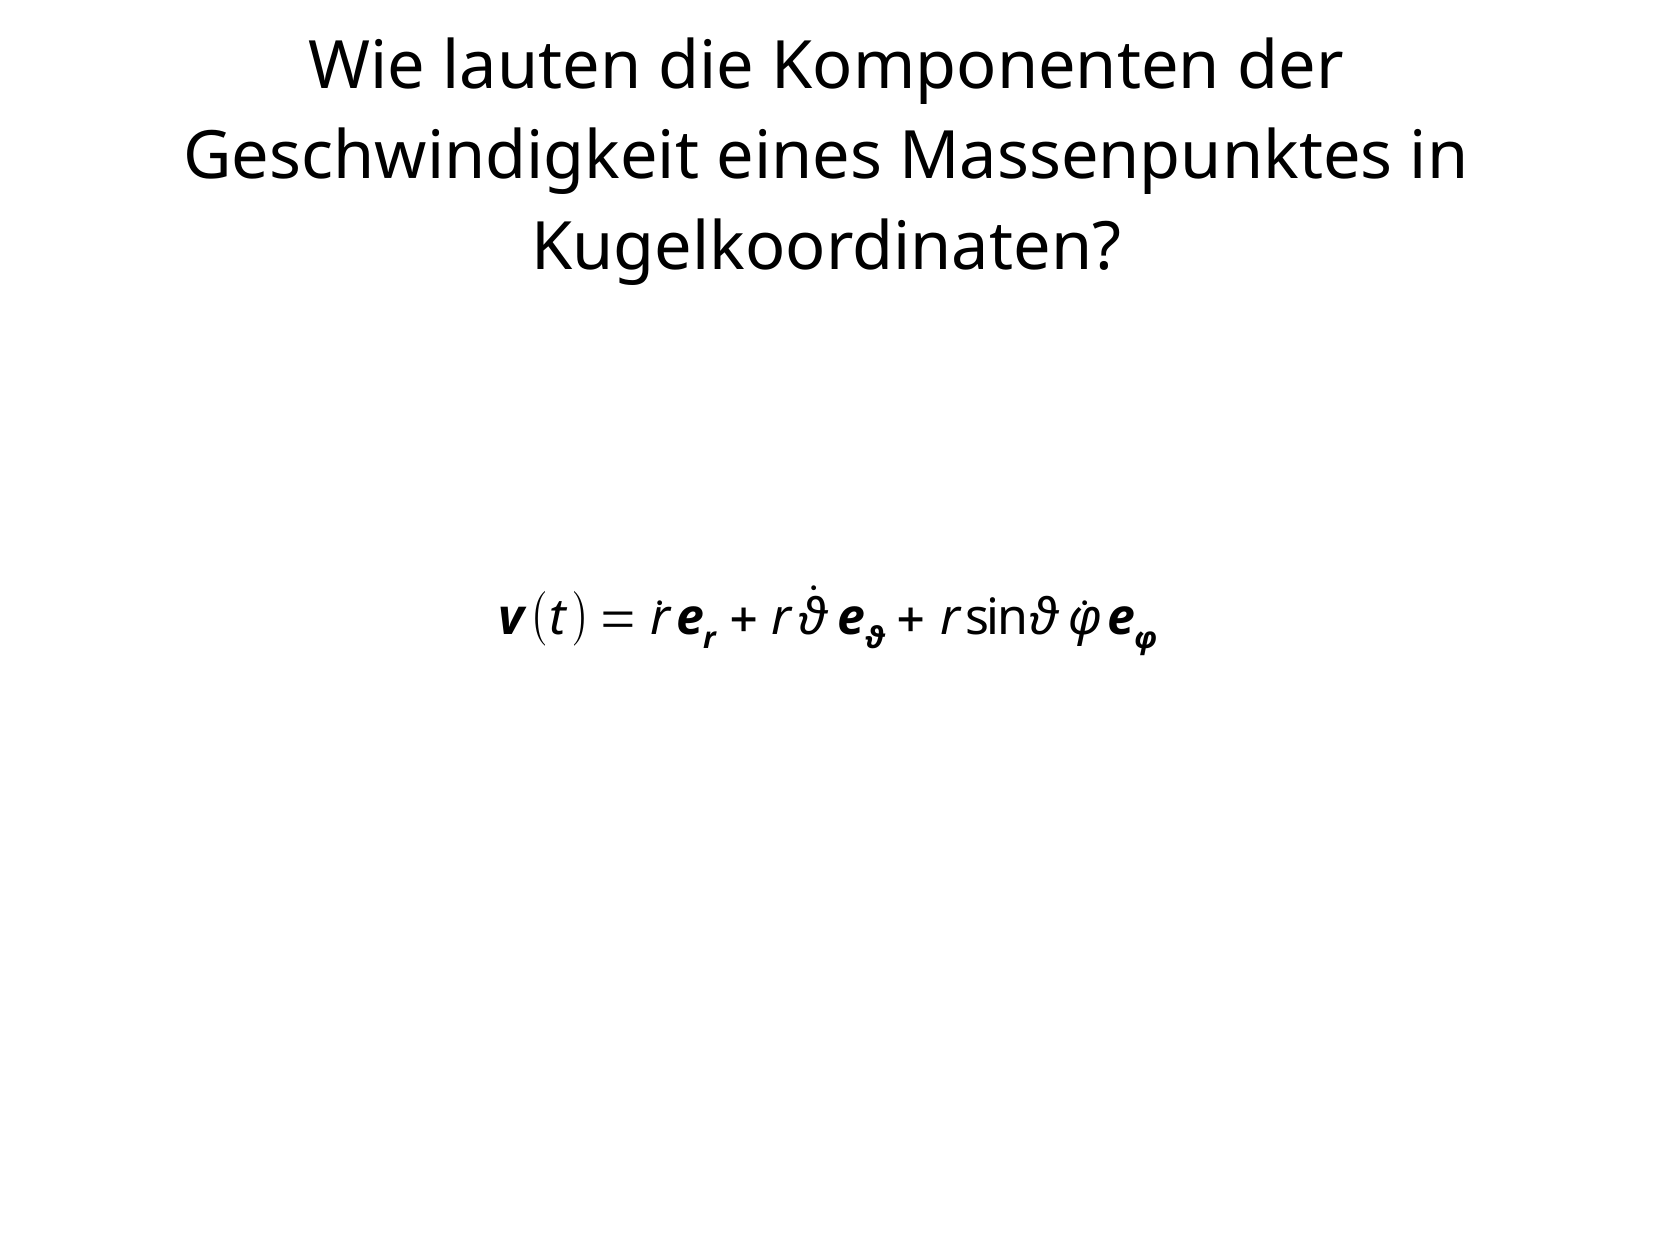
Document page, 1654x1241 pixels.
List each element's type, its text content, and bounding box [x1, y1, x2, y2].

title Wie lauten die Komponenten der Geschwindigkeit eines Massenpunktes in Kugelkoordinaten? [82, 49, 1571, 257]
chart [492, 584, 1162, 656]
